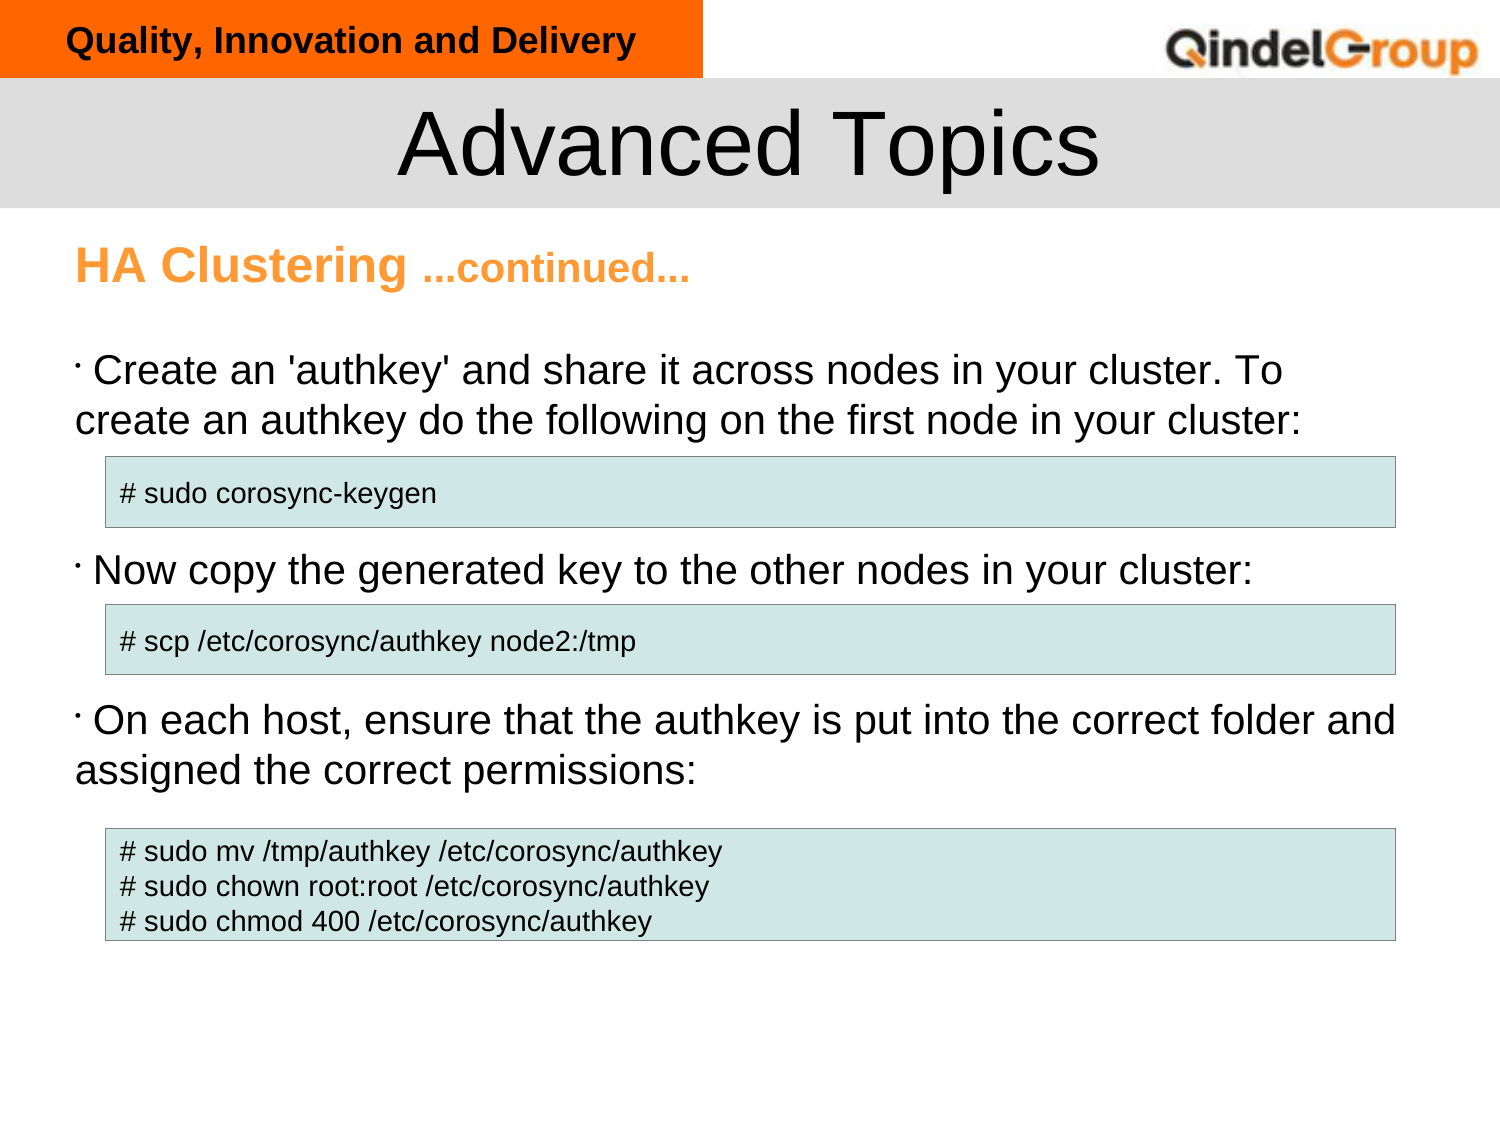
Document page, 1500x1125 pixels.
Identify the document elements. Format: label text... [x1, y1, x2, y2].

title Advanced Topics [75, 45, 1426, 224]
text_box # scp /etc/corosync/authkey node2:/tmp [105, 604, 1396, 675]
text_box # sudo corosync-keygen [105, 456, 1396, 528]
text_box # sudo mv /tmp/authkey /etc/corosync/authkey # sudo chown root:root /etc/corosync/authkey # sudo chmod 400 /etc/corosync/authkey [105, 828, 1396, 941]
text_box HA Clustering ...continued... Create an 'authkey' and share it across nodes in your cluster. To create an authkey do the following on the first node in your cluster: Now copy the generated key to the other nodes in your cluster: On each host, ensure that the authkey is put into the correct folder and assigned the correct permissions: [60, 224, 1426, 1001]
picture [1163, 23, 1481, 78]
